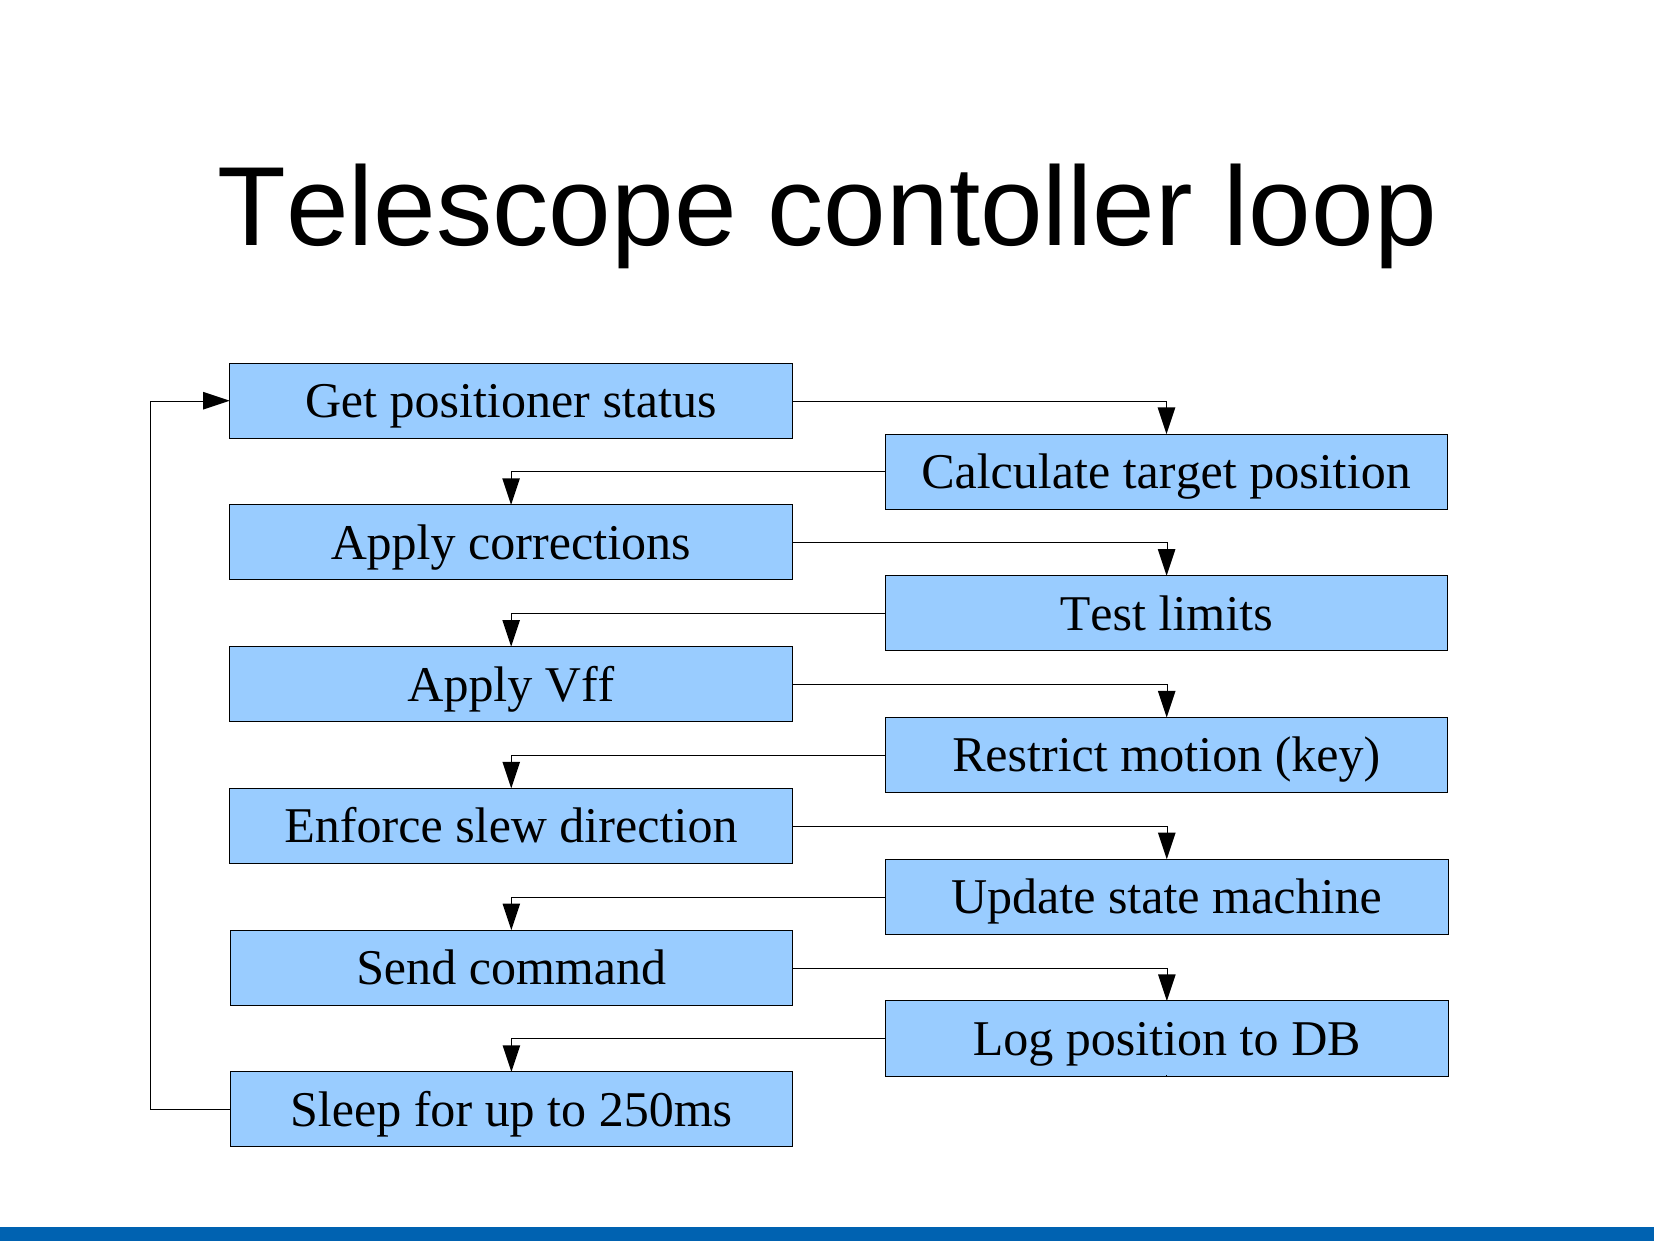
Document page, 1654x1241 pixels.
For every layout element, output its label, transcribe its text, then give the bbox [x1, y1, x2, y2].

text_box Test limits [885, 575, 1448, 651]
text_box Send command [230, 930, 793, 1006]
text_box Apply corrections [229, 504, 793, 580]
text_box Calculate target position [885, 434, 1448, 510]
title Telescope contoller loop [121, 102, 1533, 311]
text_box Apply Vff [229, 646, 793, 722]
text_box Sleep for up to 250ms [230, 1071, 793, 1147]
text_box Log position to DB [885, 1000, 1449, 1077]
text_box Get positioner status [229, 363, 793, 439]
text_box Restrict motion (key) [885, 717, 1448, 793]
text_box Update state machine [885, 859, 1449, 935]
text_box Enforce slew direction [229, 788, 793, 864]
